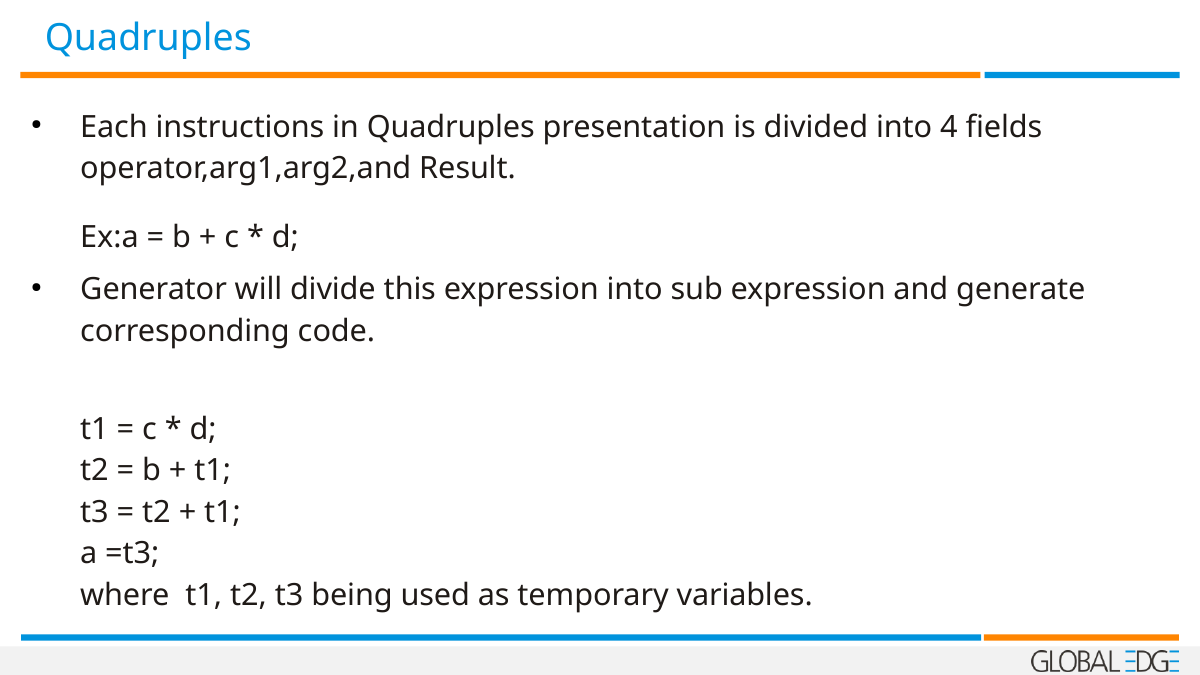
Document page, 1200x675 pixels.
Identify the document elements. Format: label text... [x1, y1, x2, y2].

picture [1031, 650, 1179, 672]
list Each instructions in Quadruples presentation is divided into 4 fields operator,arg1,arg2,and Result. Ex:a = b + c * d; Generator will divide this expression into sub expression and generate corresponding code. t1 = c * d; t2 = b + t1; t3 = t2 + t1; a =t3; where t1, t2, t3 being used as temporary variables. [15, 104, 1171, 616]
title Quadruples [12, 9, 1088, 63]
